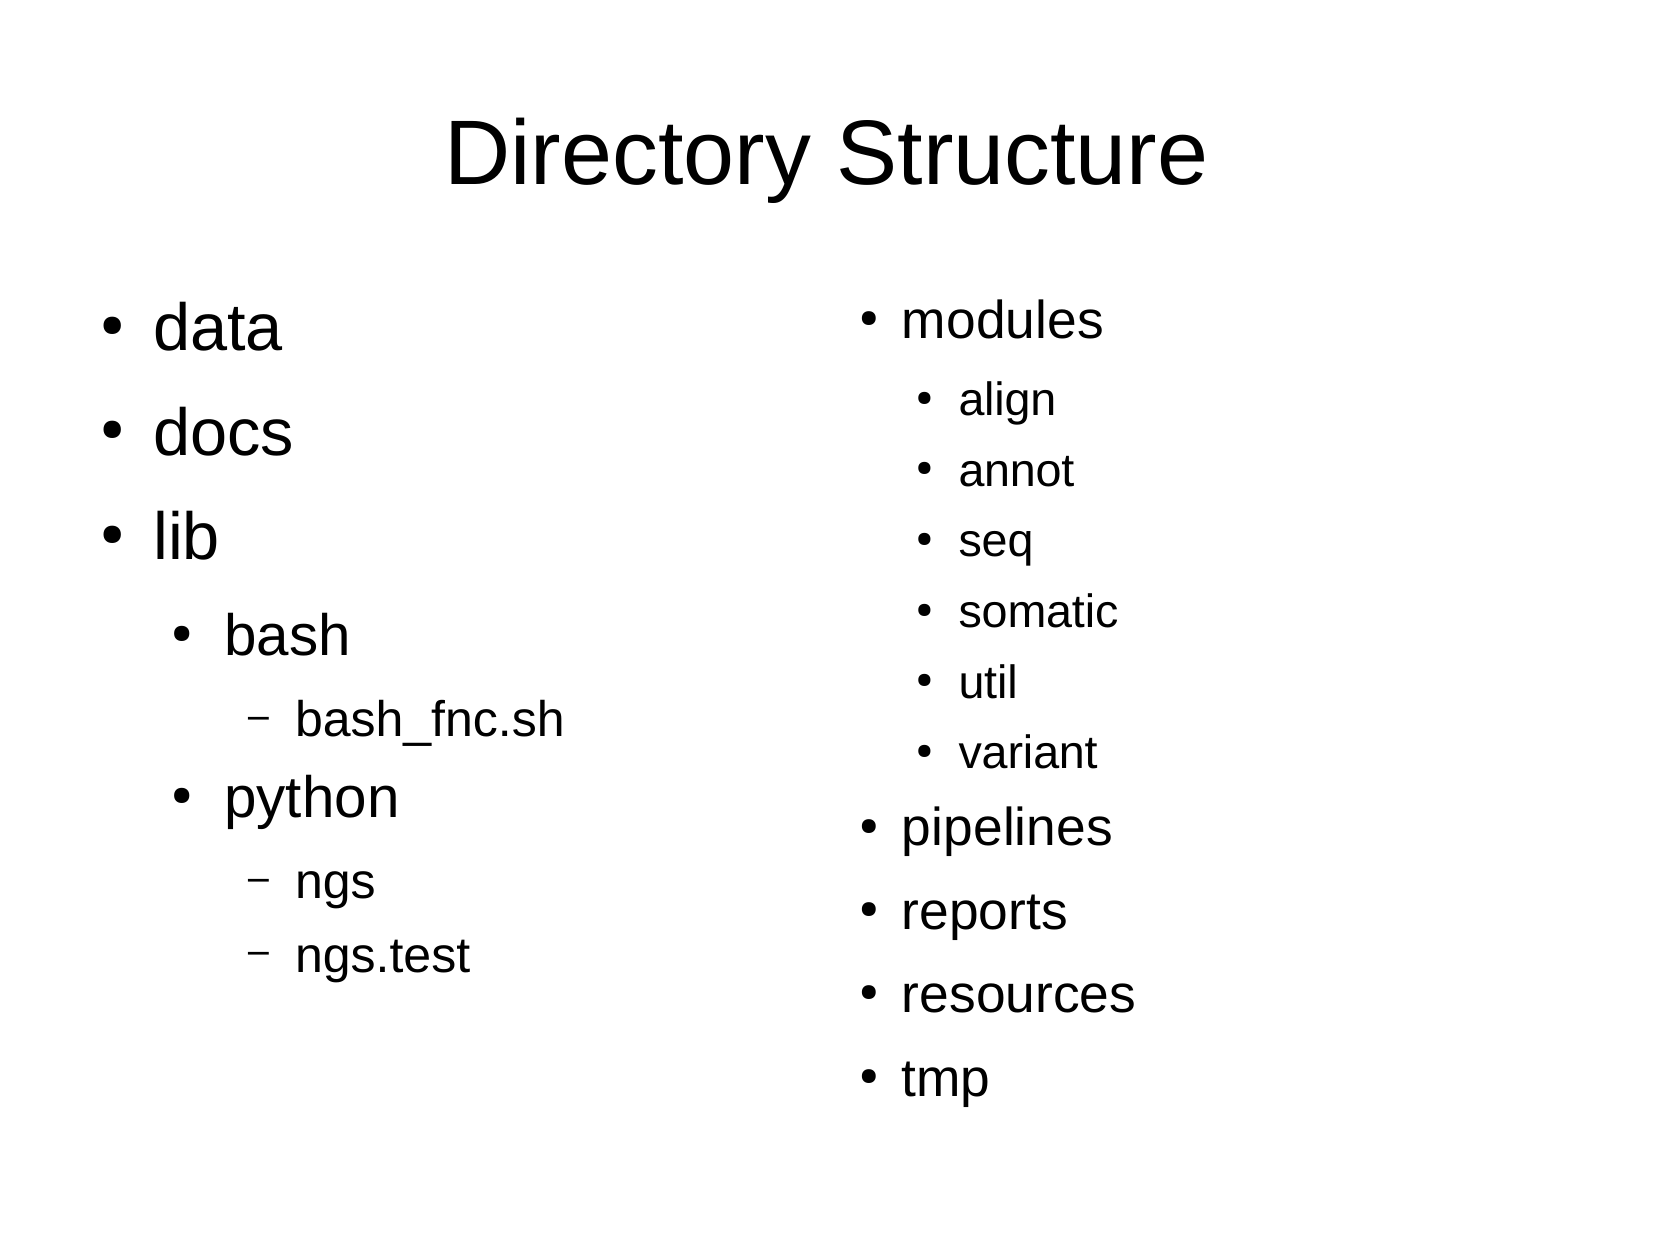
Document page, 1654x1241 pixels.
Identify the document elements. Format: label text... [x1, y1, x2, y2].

list data docs lib bash bash_fnc.sh python ngs ngs.test [82, 290, 809, 1109]
title Directory Structure [82, 49, 1571, 257]
list modules align annot seq somatic util variant pipelines reports resources tmp [845, 290, 1572, 1109]
